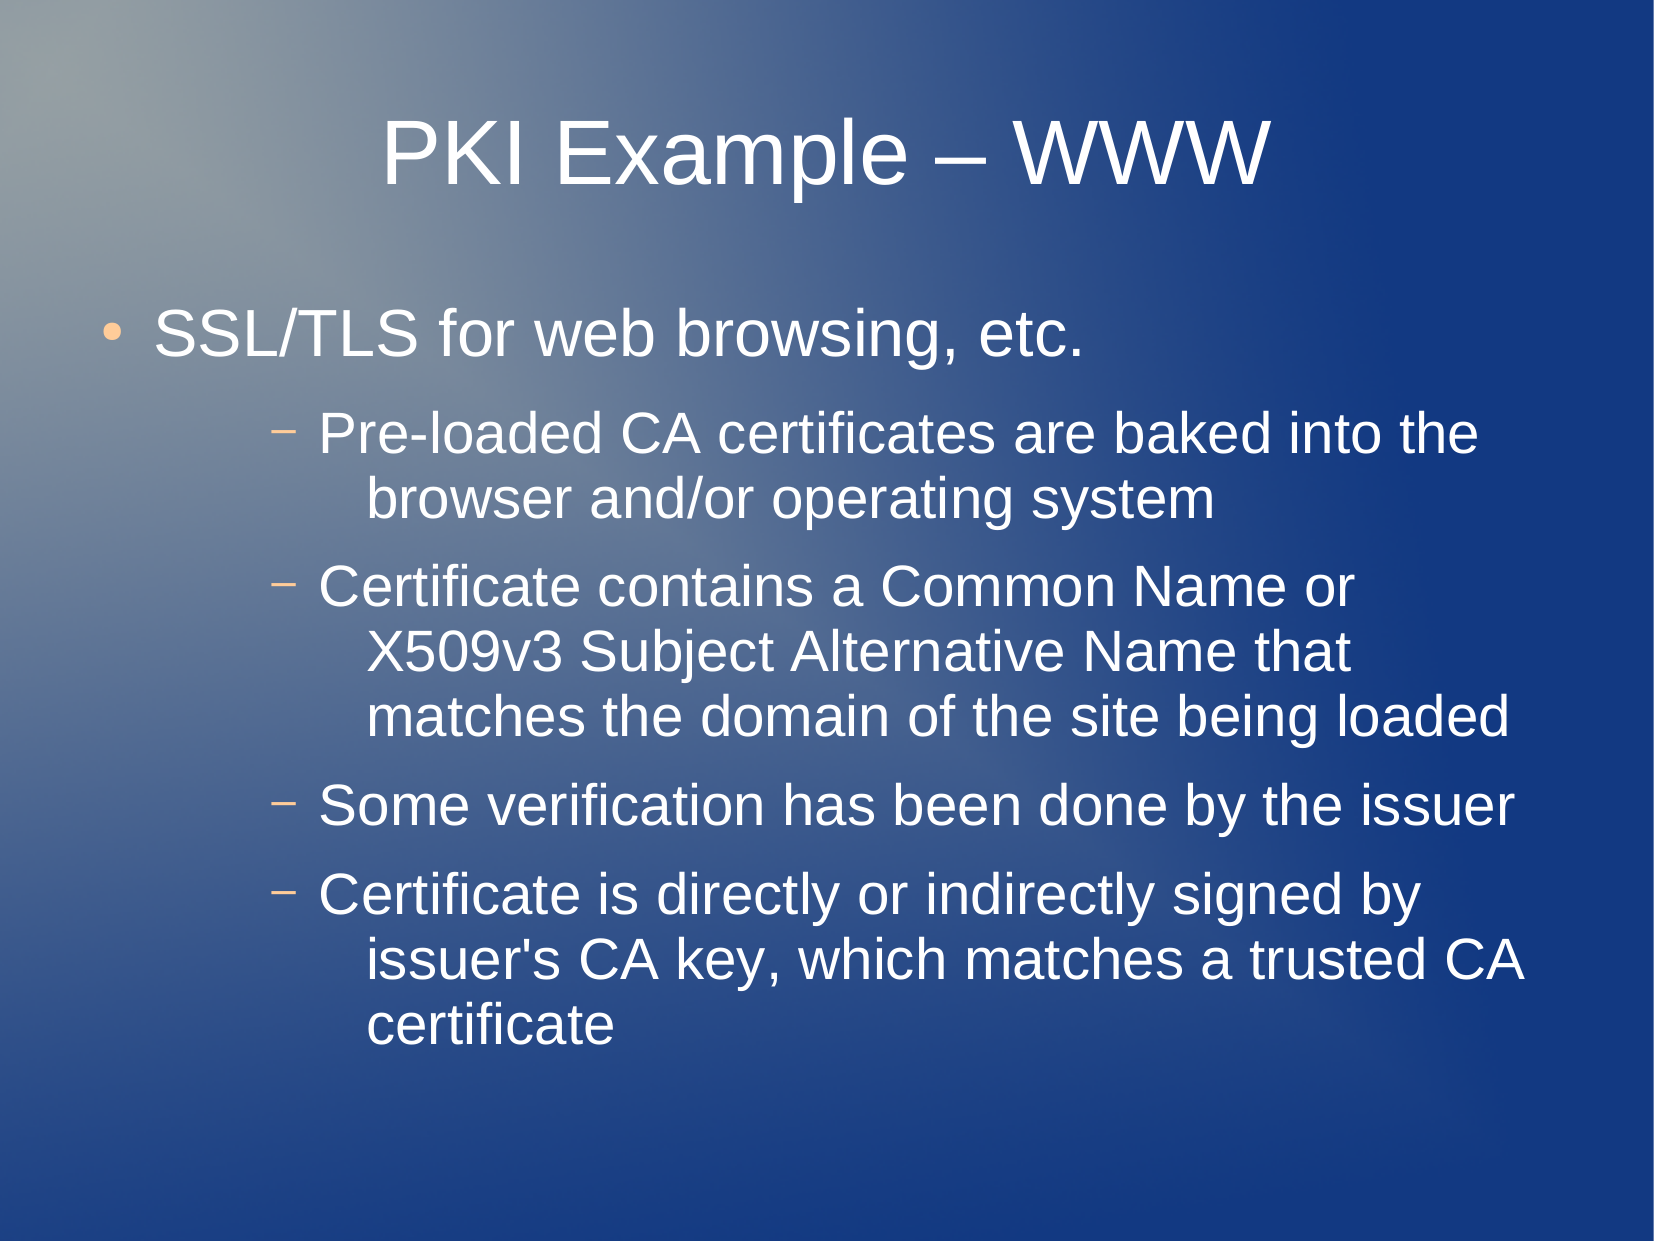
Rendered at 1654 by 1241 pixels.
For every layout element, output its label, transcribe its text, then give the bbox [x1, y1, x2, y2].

picture [0, 0, 1654, 1241]
title PKI Example – WWW [82, 56, 1571, 250]
list SSL/TLS for web browsing, etc. Pre-loaded CA certificates are baked into the browser and/or operating system Certificate contains a Common Name or X509v3 Subject Alternative Name that matches the domain of the site being loaded Some verification has been done by the issuer Certificate is directly or indirectly signed by issuer's CA key, which matches a trusted CA certificate [82, 296, 1571, 1100]
